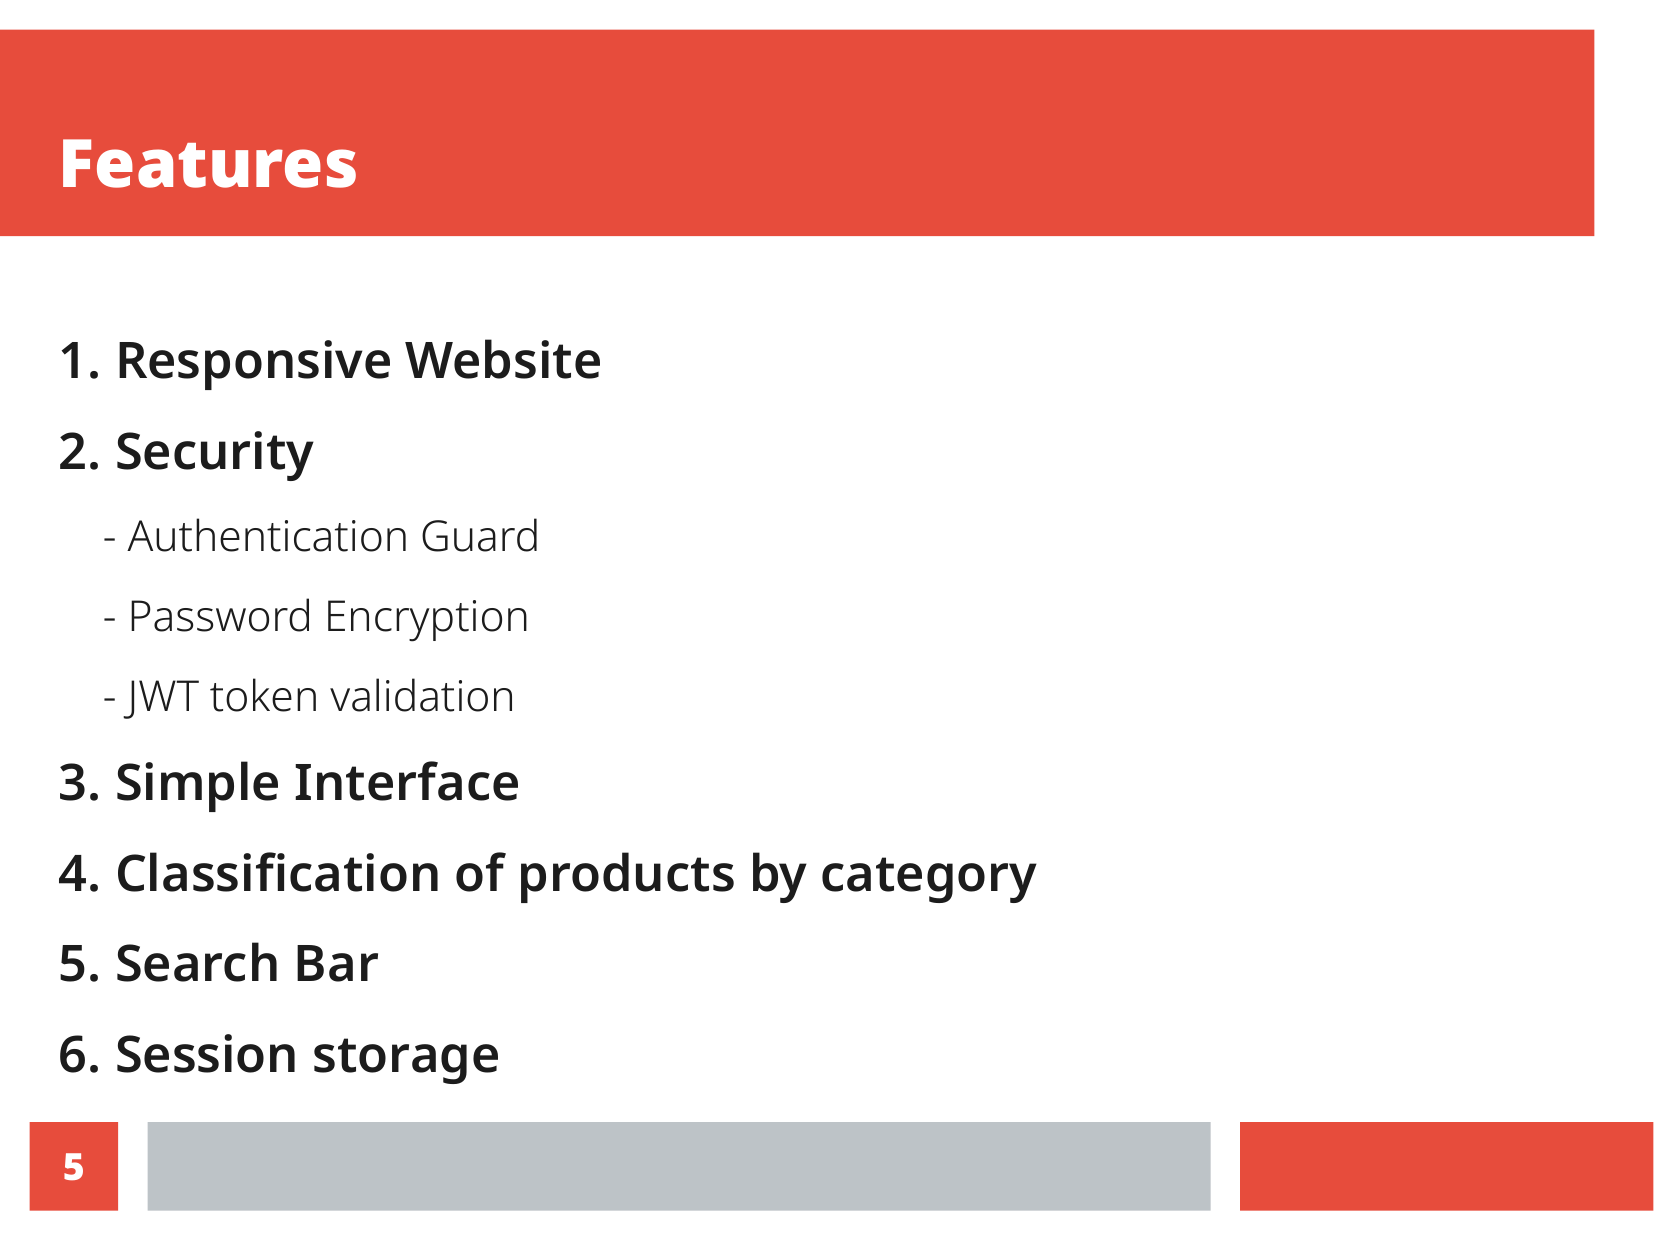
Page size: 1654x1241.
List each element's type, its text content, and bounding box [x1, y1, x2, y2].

title Features [59, 59, 1595, 207]
list 1. Responsive Website 2. Security - Authentication Guard - Password Encryption - JWT token validation 3. Simple Interface 4. Classification of products by category 5. Search Bar 6. Session storage [59, 324, 1565, 1093]
